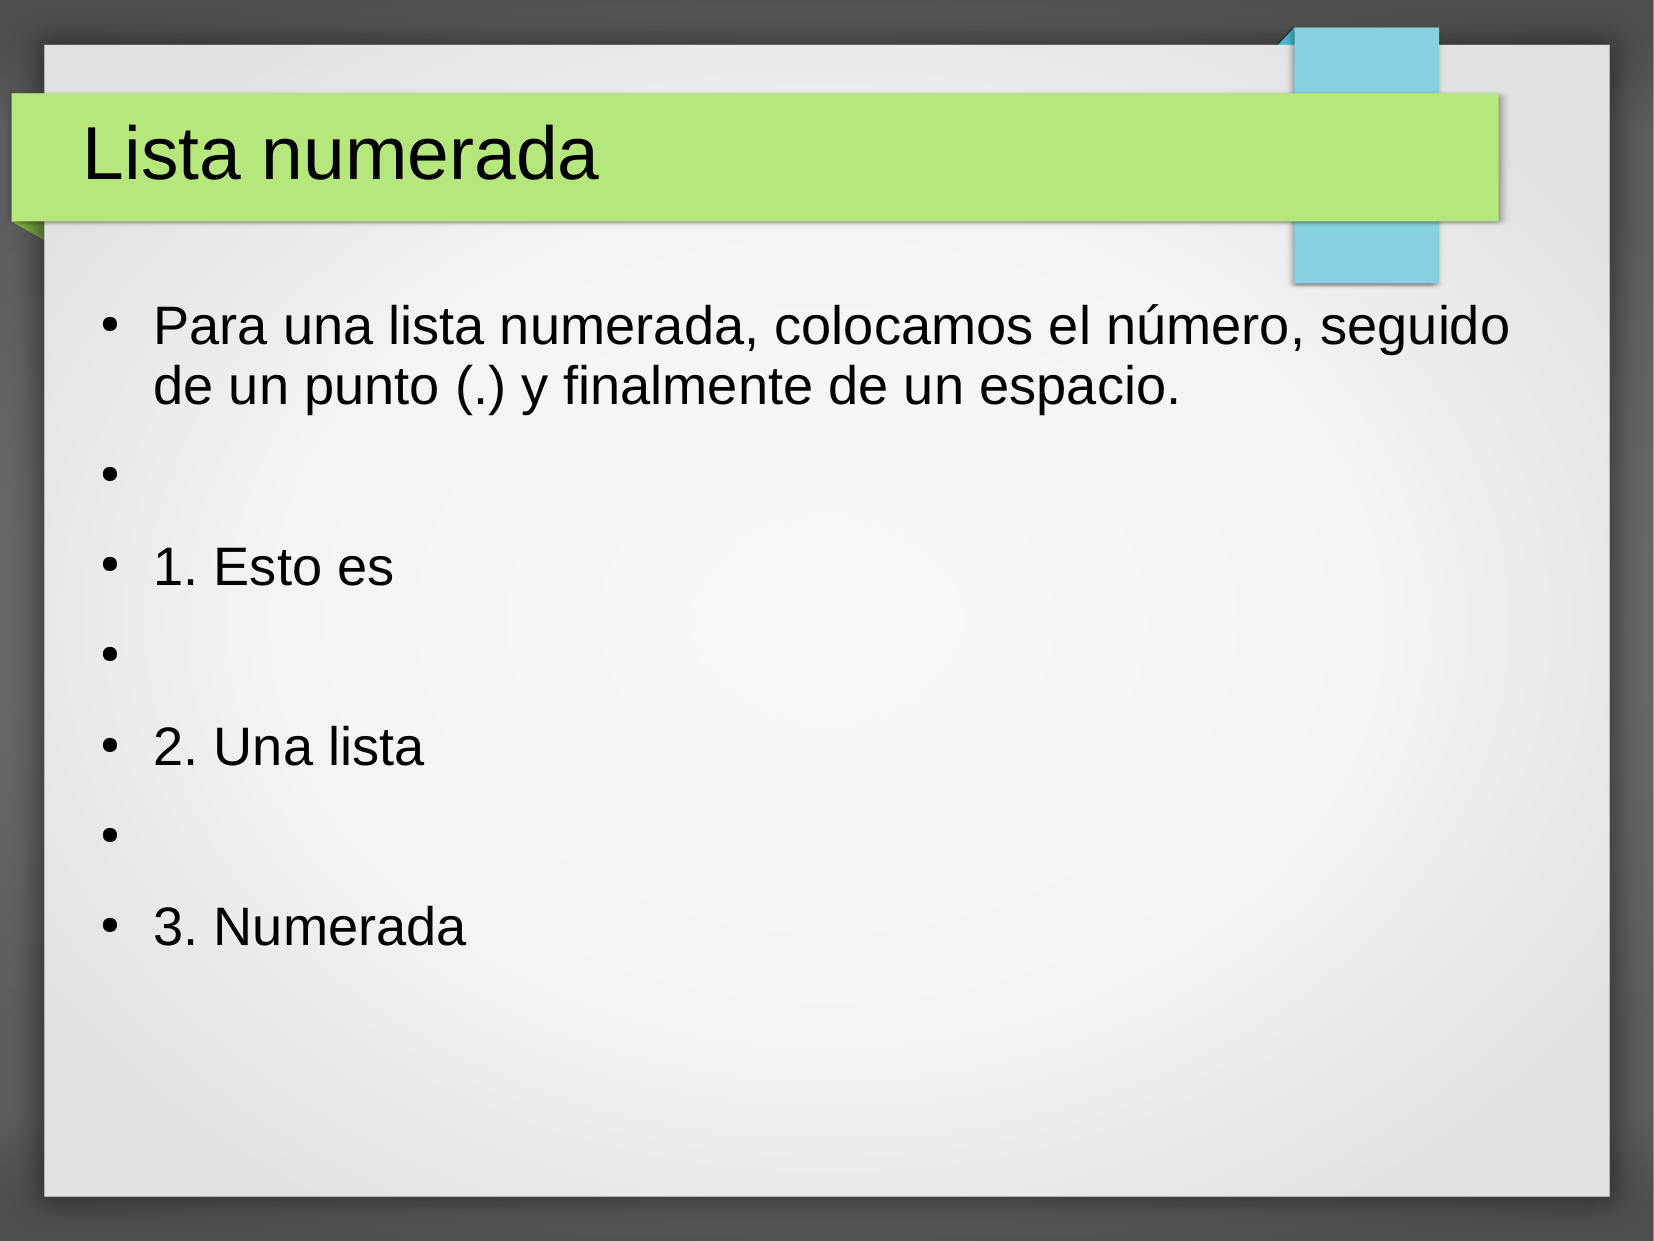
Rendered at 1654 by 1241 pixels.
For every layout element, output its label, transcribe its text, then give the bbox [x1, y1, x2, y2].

picture [0, 0, 1654, 1241]
list Para una lista numerada, colocamos el número, seguido de un punto (.) y finalmente de un espacio. 1. Esto es 2. Una lista 3. Numerada [82, 295, 1571, 1015]
title Lista numerada [82, 94, 1264, 213]
